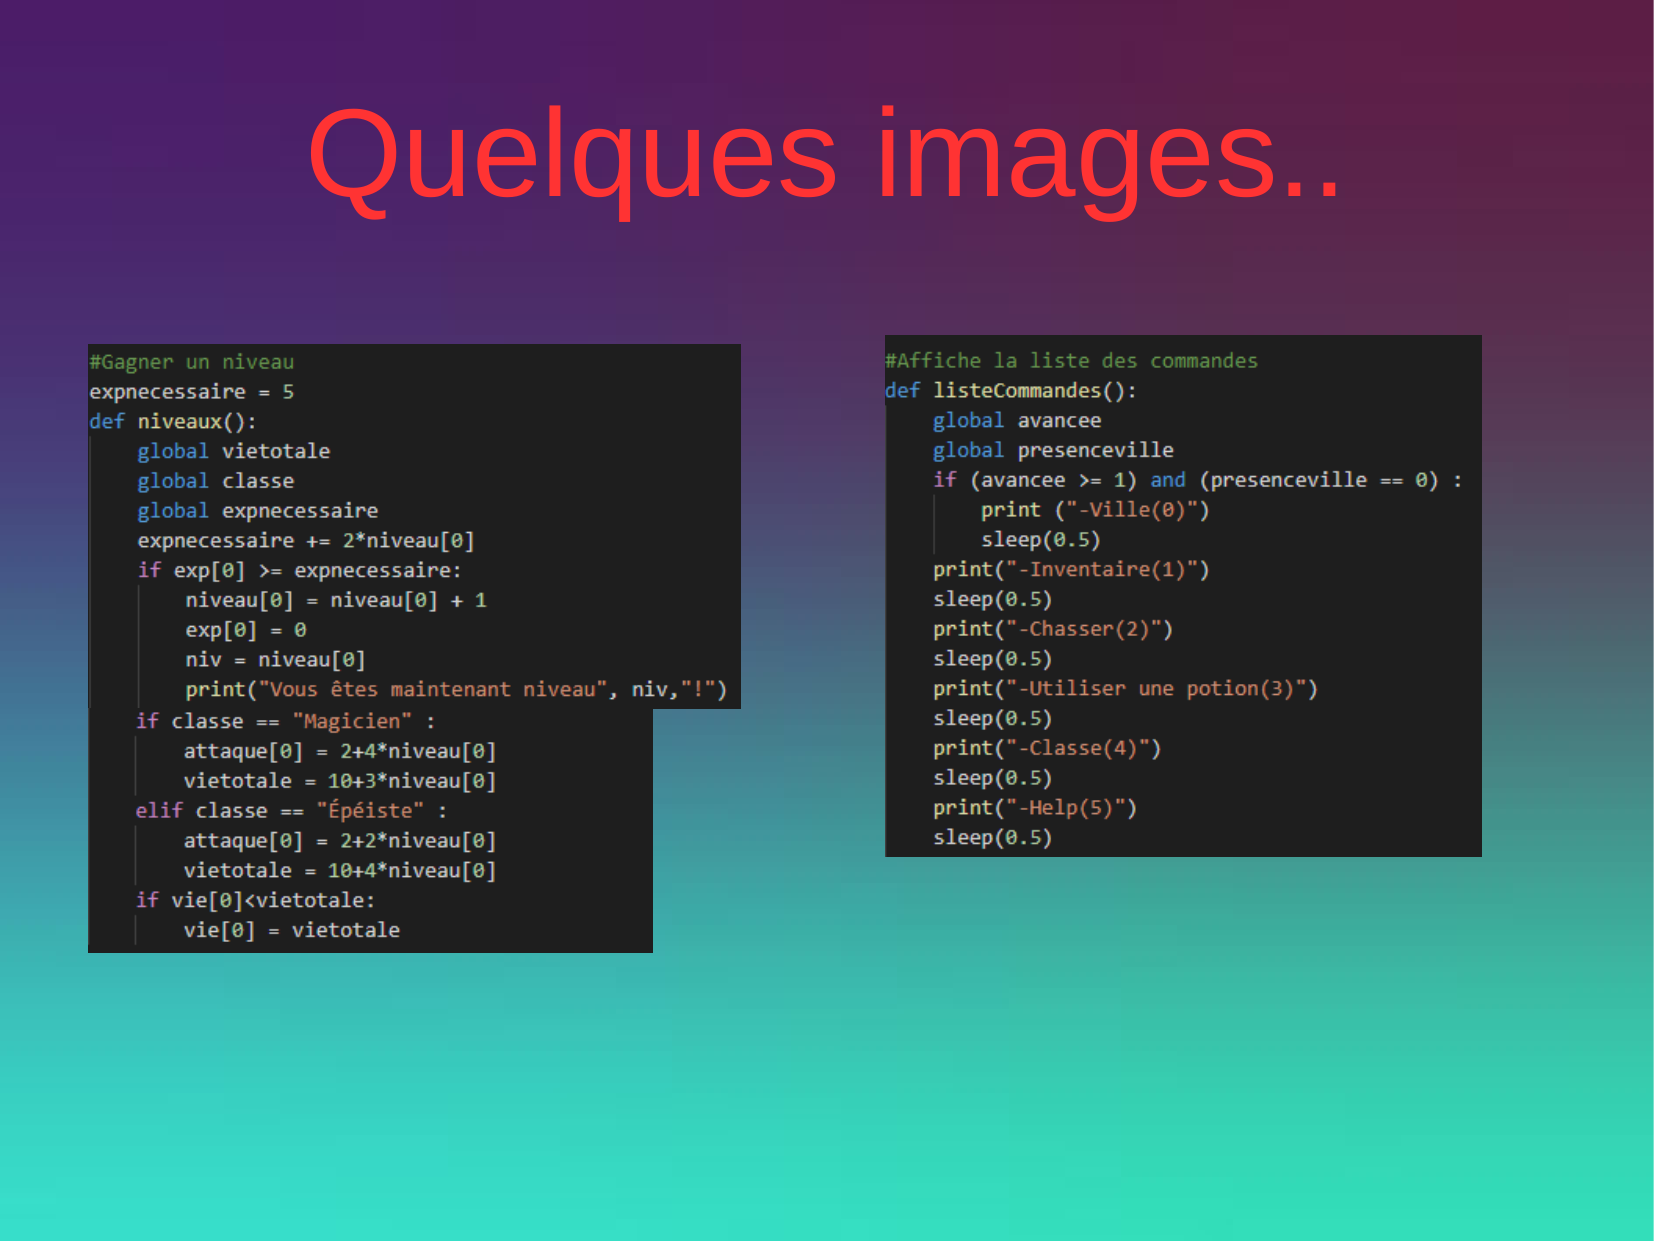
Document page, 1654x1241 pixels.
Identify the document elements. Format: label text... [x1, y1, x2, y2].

title Quelques images.. [82, 49, 1571, 257]
picture [0, 0, 1654, 1241]
